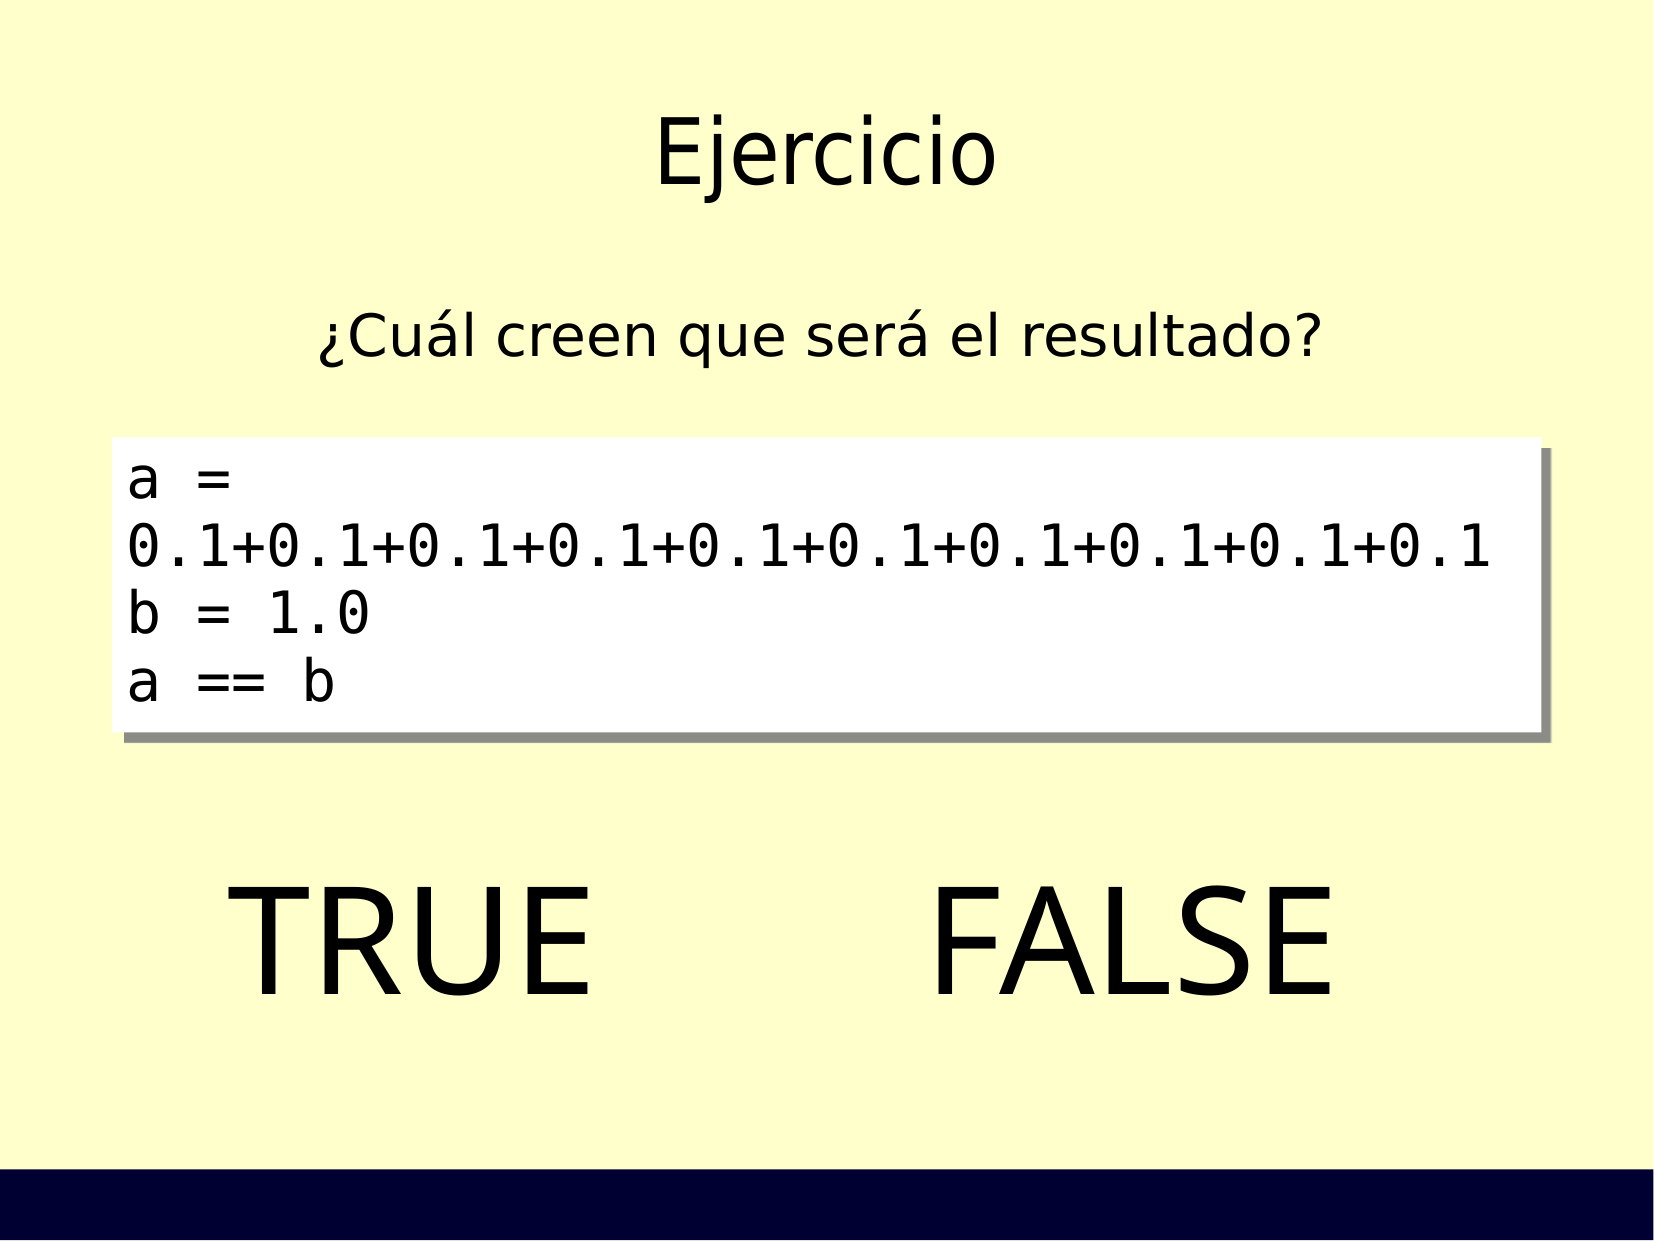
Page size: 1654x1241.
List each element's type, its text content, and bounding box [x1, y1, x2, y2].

text_box FALSE [909, 826, 1441, 1032]
text_box a = 0.1+0.1+0.1+0.1+0.1+0.1+0.1+0.1+0.1+0.1 b = 1.0 a == b [112, 437, 1542, 733]
text_box TRUE [212, 826, 662, 1032]
title Ejercicio [82, 49, 1571, 257]
text_box ¿Cuál creen que será el resultado? [118, 295, 1524, 378]
